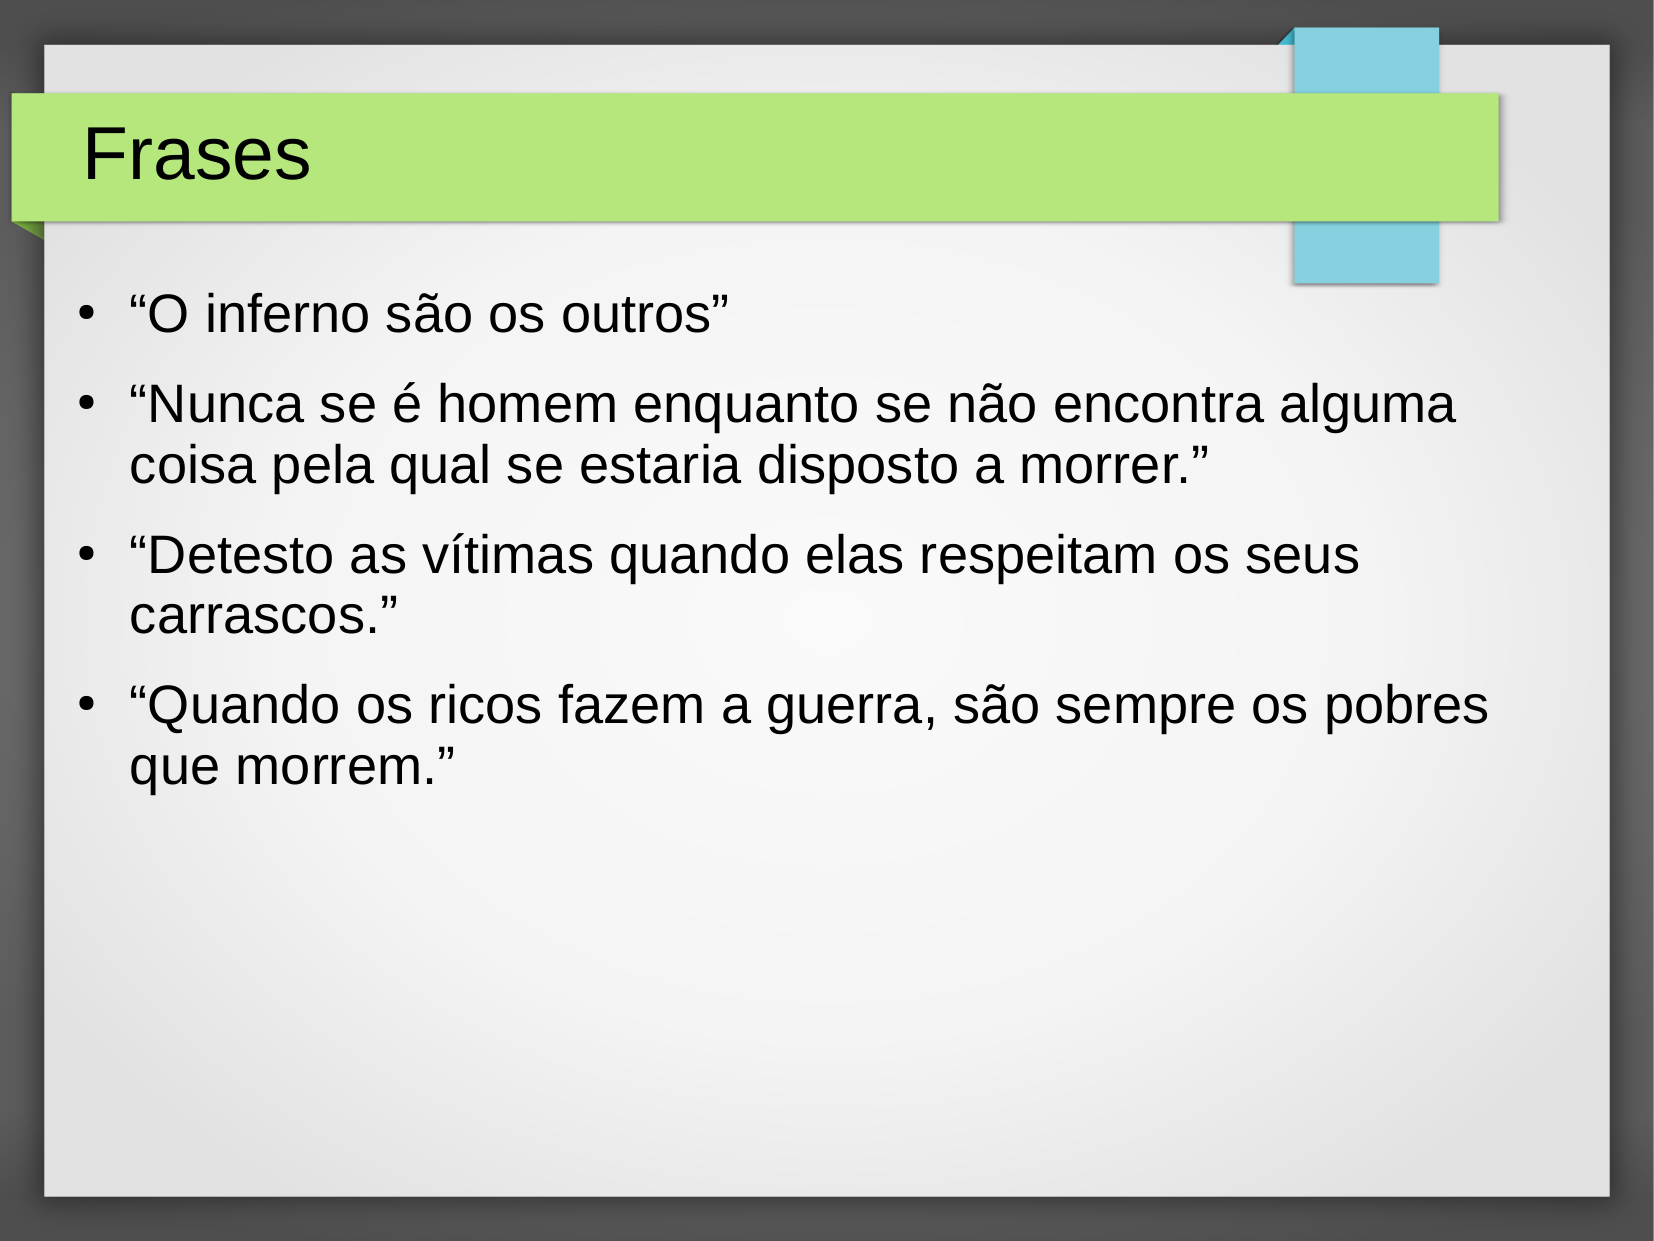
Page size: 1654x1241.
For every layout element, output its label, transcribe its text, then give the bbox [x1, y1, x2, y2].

title Frases [82, 94, 1264, 213]
list “O inferno são os outros” “Nunca se é homem enquanto se não encontra alguma coisa pela qual se estaria disposto a morrer.” “Detesto as vítimas quando elas respeitam os seus carrascos.” “Quando os ricos fazem a guerra, são sempre os pobres que morrem.” [59, 283, 1548, 1003]
picture [0, 0, 1654, 1241]
